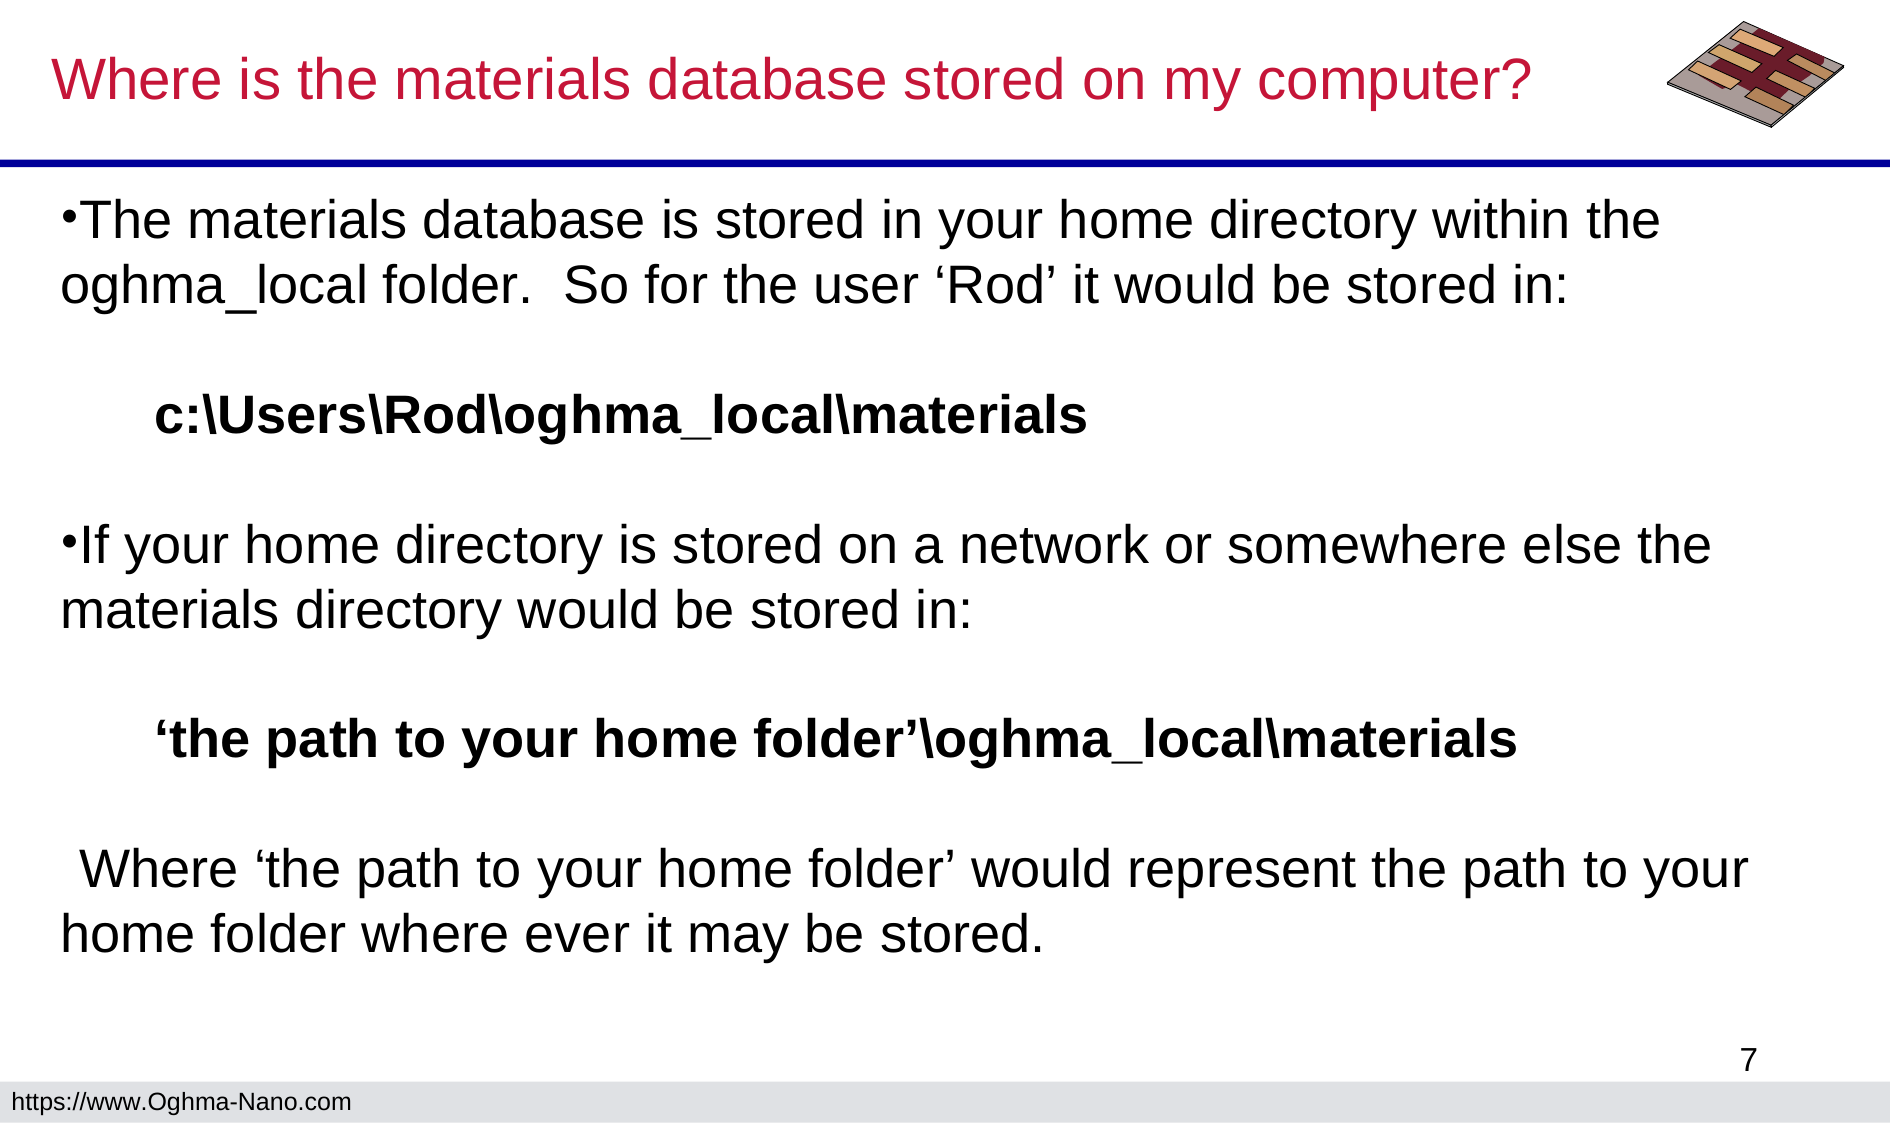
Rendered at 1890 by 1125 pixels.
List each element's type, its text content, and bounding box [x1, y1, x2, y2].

title Where is the materials database stored on my computer? [36, 6, 1655, 153]
text_box <number> [1724, 1037, 1890, 1101]
text_box The materials database is stored in your home directory within the oghma_local folder. So for the user ‘Rod’ it would be stored in: c:\Users\Rod\oghma_local\materials If your home directory is stored on a network or somewhere else the materials directory would be stored in: ‘the path to your home folder’\oghma_local\materials Where ‘the path to your home folder’ would represent the path to your home folder where ever it may be stored. [45, 176, 1890, 1037]
